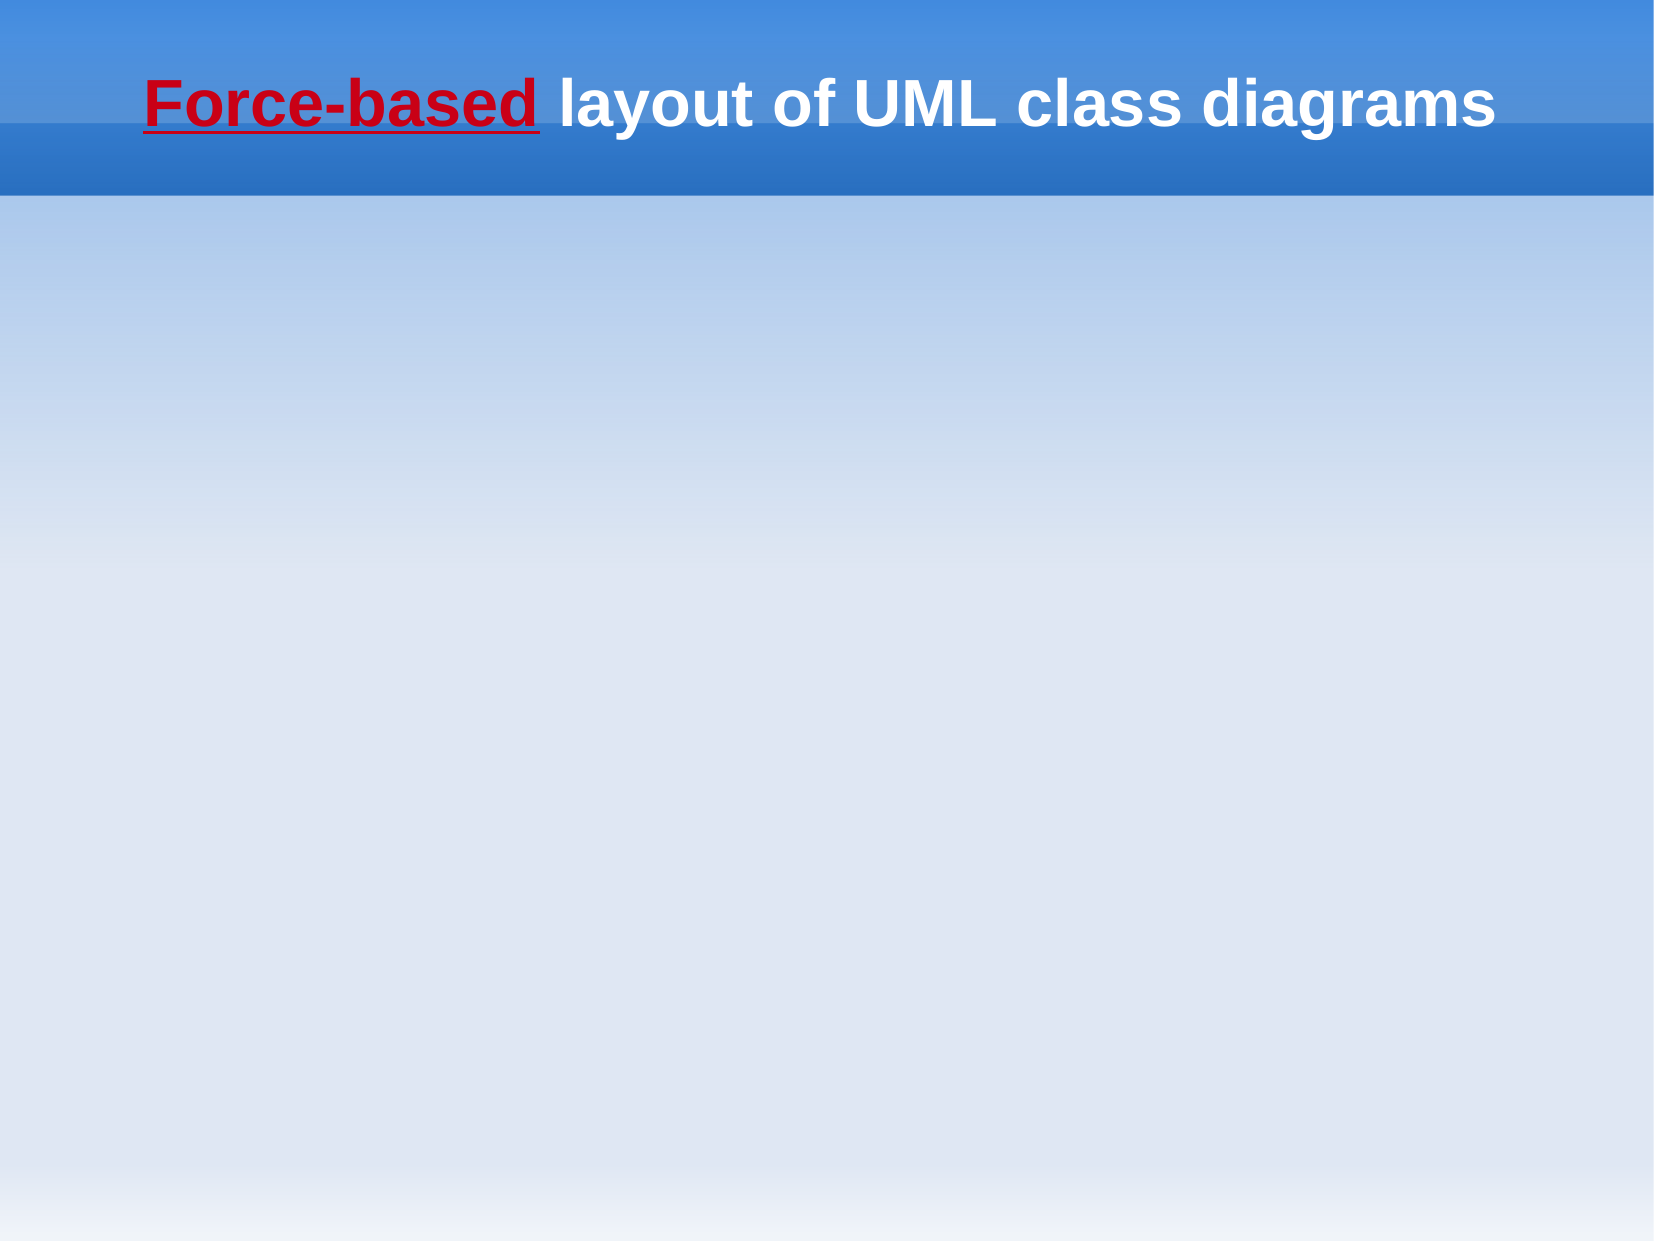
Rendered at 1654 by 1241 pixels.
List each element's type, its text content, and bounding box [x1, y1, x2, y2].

title Force-based layout of UML class diagrams [76, 7, 1565, 200]
picture [0, 0, 1654, 1241]
